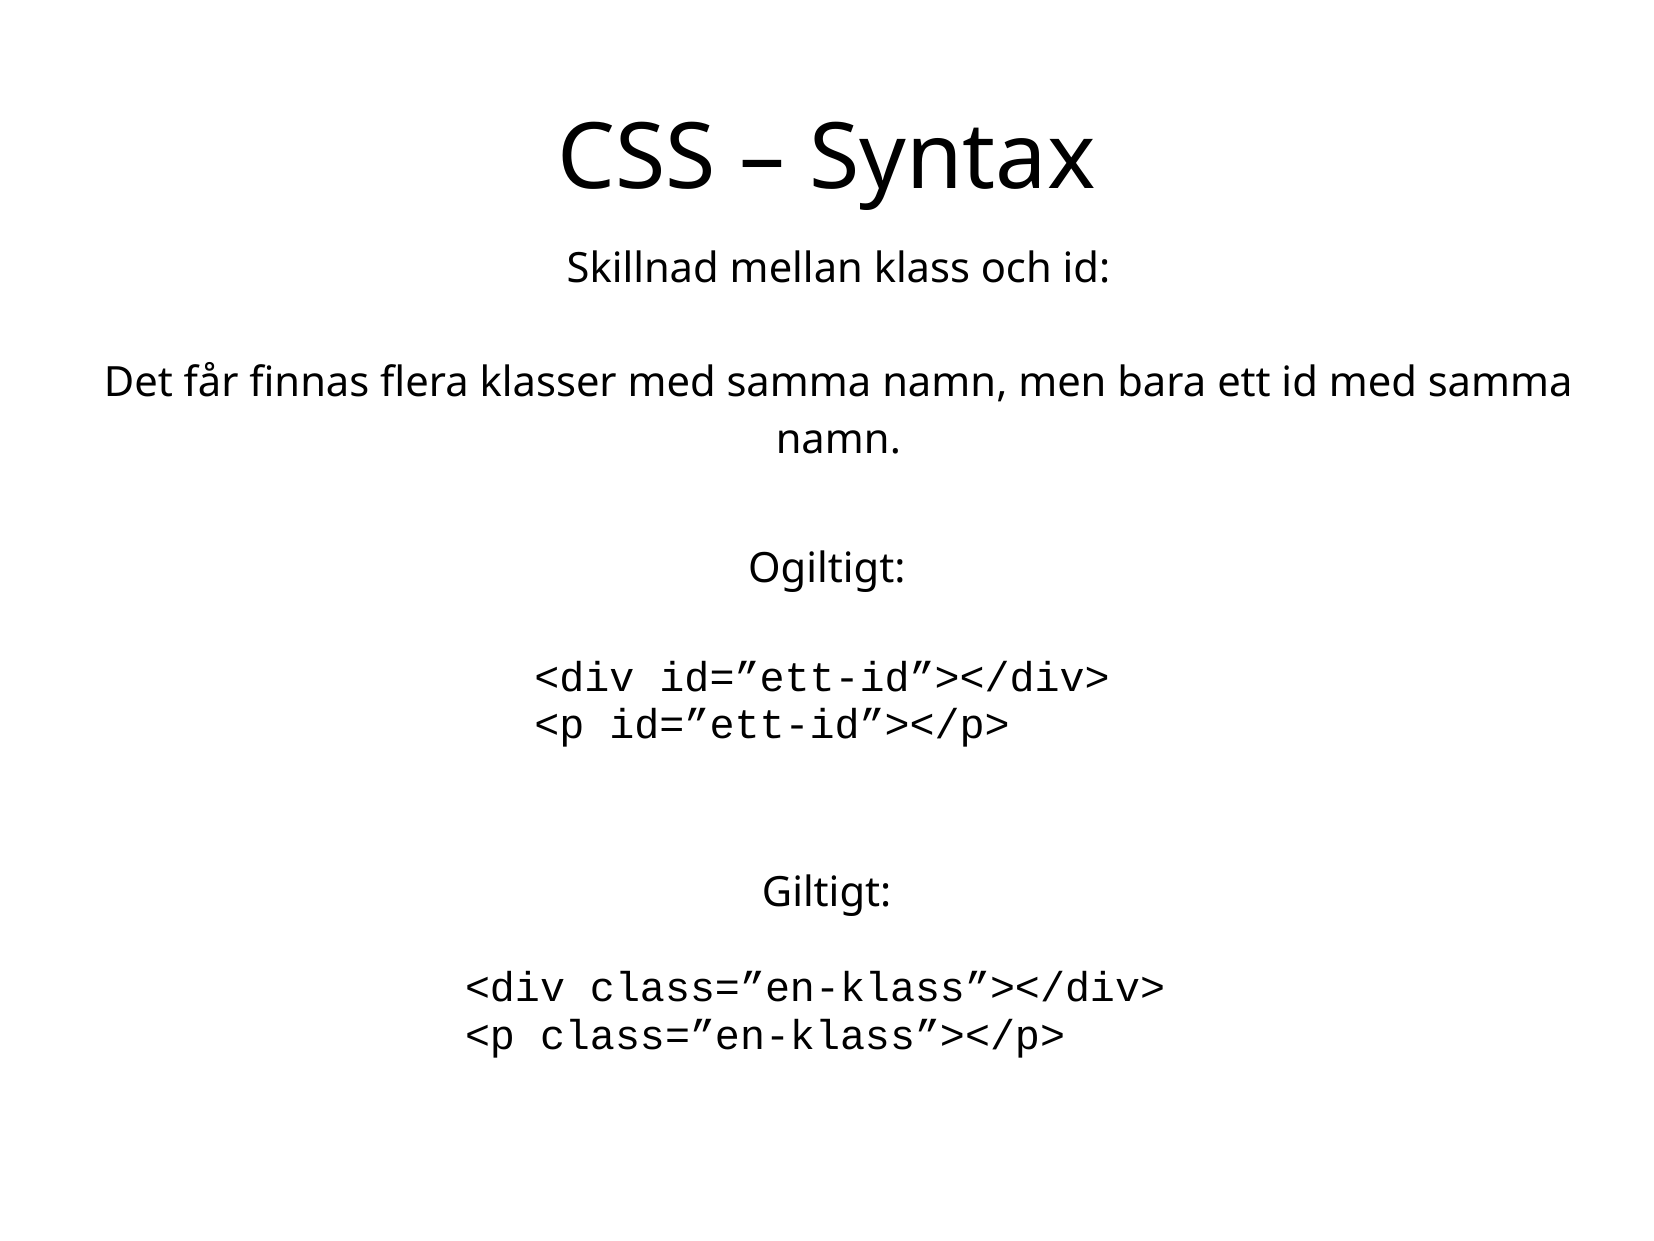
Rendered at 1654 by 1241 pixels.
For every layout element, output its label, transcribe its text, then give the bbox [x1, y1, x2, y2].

title <div id=”ett-id”></div> <p id=”ett-id”></p> [534, 642, 1120, 780]
title CSS – Syntax [82, 49, 1571, 257]
title Skillnad mellan klass och id: Det får finnas flera klasser med samma namn, men bara ett id med samma namn. [94, 265, 1583, 438]
title Ogiltigt: [82, 490, 1571, 642]
title <div class=”en-klass”></div> <p class=”en-klass”></p> [465, 967, 1189, 1090]
title Giltigt: [82, 815, 1571, 967]
